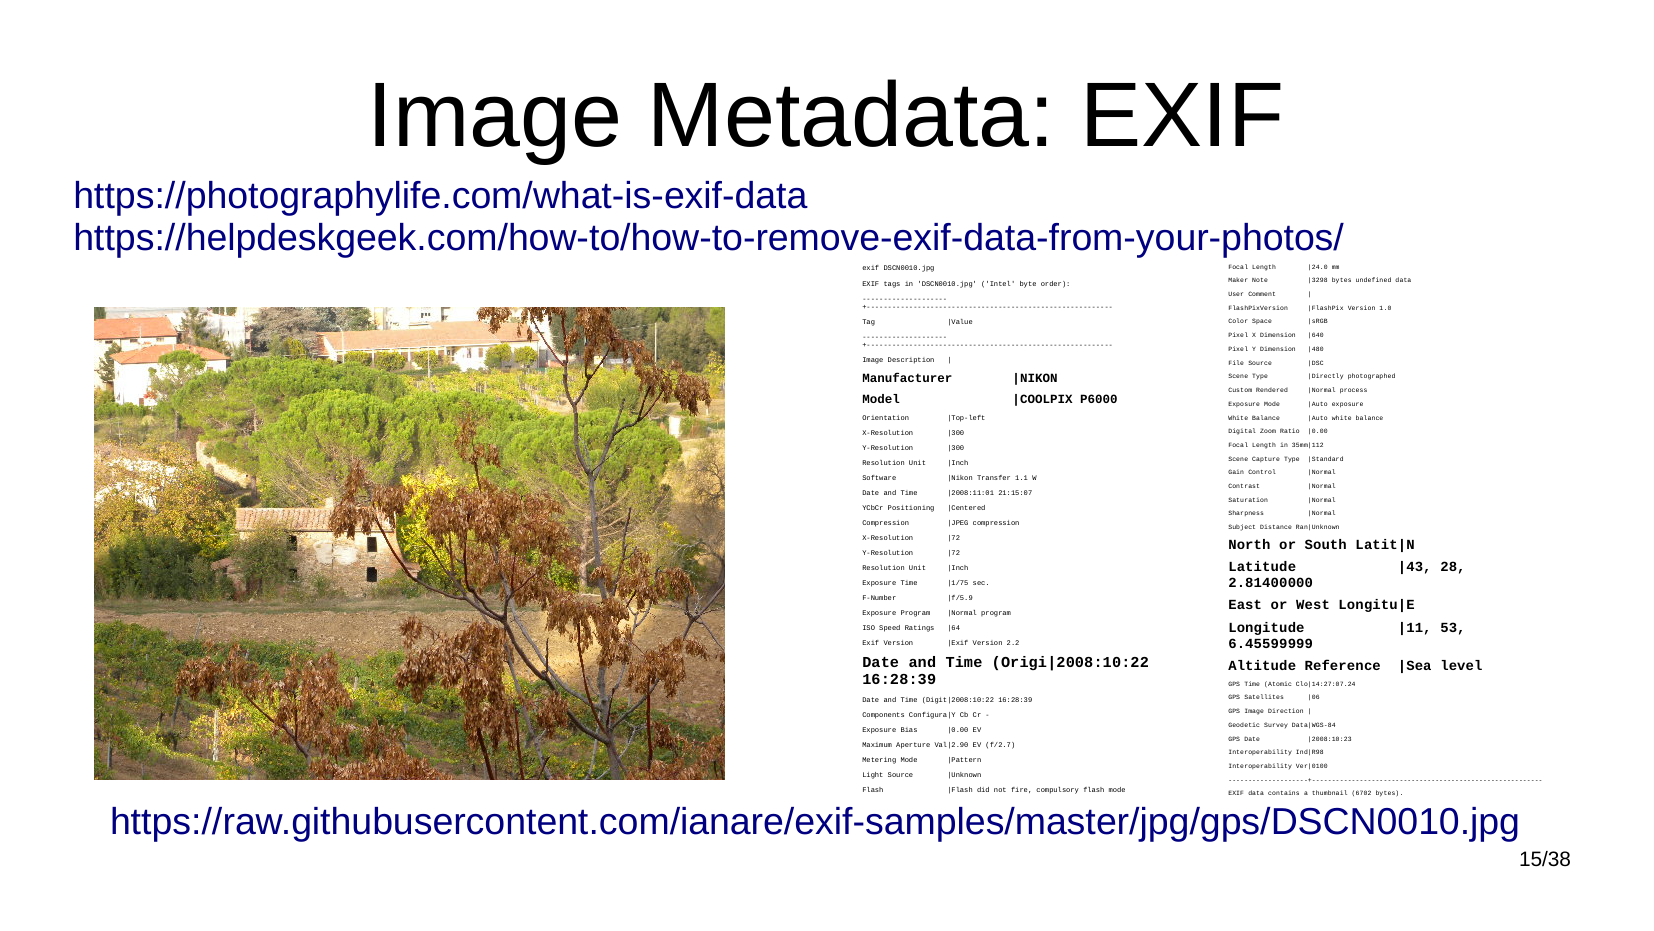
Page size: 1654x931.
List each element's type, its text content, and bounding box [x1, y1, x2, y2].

text_box https://raw.githubusercontent.com/ianare/exif-samples/master/jpg/gps/DSCN0010.jpg [95, 793, 1536, 851]
text_box https://photographylife.com/what-is-exif-data https://helpdeskgeek.com/how-to/how-to-remove-exif-data-from-your-photos/ [58, 166, 1371, 266]
list Focal Length |24.0 mm Maker Note |3298 bytes undefined data User Comment | FlashPixVersion |FlashPix Version 1.0 Color Space |sRGB Pixel X Dimension |640 Pixel Y Dimension |480 File Source |DSC Scene Type |Directly photographed Custom Rendered |Normal process Exposure Mode |Auto exposure White Balance |Auto white balance Digital Zoom Ratio |0.00 Focal Length in 35mm|112 Scene Capture Type |Standard Gain Control |Normal Contrast |Normal Saturation |Normal Sharpness |Normal Subject Distance Ran|Unknown North or South Latit|N Latitude |43, 28, 2.81400000 East or West Longitu|E Longitude |11, 53, 6.45599999 Altitude Reference |Sea level GPS Time (Atomic Clo|14:27:07.24 GPS Satellites |06 GPS Image Direction | Geodetic Survey Data|WGS-84 GPS Date |2008:10:23 Interoperability Ind|R98 Interoperability Ver|0100 --------------------+---------------------------------------------------------- EXIF data contains a thumbnail (6702 bytes). [1228, 263, 1548, 804]
title Image Metadata: EXIF [82, 37, 1571, 193]
list exif DSCN0010.jpg EXIF tags in 'DSCN0010.jpg' ('Intel' byte order): --------------------+---------------------------------------------------------- Tag |Value --------------------+---------------------------------------------------------- Image Description | Manufacturer |NIKON Model |COOLPIX P6000 Orientation |Top-left X-Resolution |300 Y-Resolution |300 Resolution Unit |Inch Software |Nikon Transfer 1.1 W Date and Time |2008:11:01 21:15:07 YCbCr Positioning |Centered Compression |JPEG compression X-Resolution |72 Y-Resolution |72 Resolution Unit |Inch Exposure Time |1/75 sec. F-Number |f/5.9 Exposure Program |Normal program ISO Speed Ratings |64 Exif Version |Exif Version 2.2 Date and Time (Origi|2008:10:22 16:28:39 Date and Time (Digit|2008:10:22 16:28:39 Components Configura|Y Cb Cr - Exposure Bias |0.00 EV Maximum Aperture Val|2.90 EV (f/2.7) Metering Mode |Pattern Light Source |Unknown Flash |Flash did not fire, compulsory flash mode [862, 266, 1182, 793]
picture [94, 307, 725, 780]
